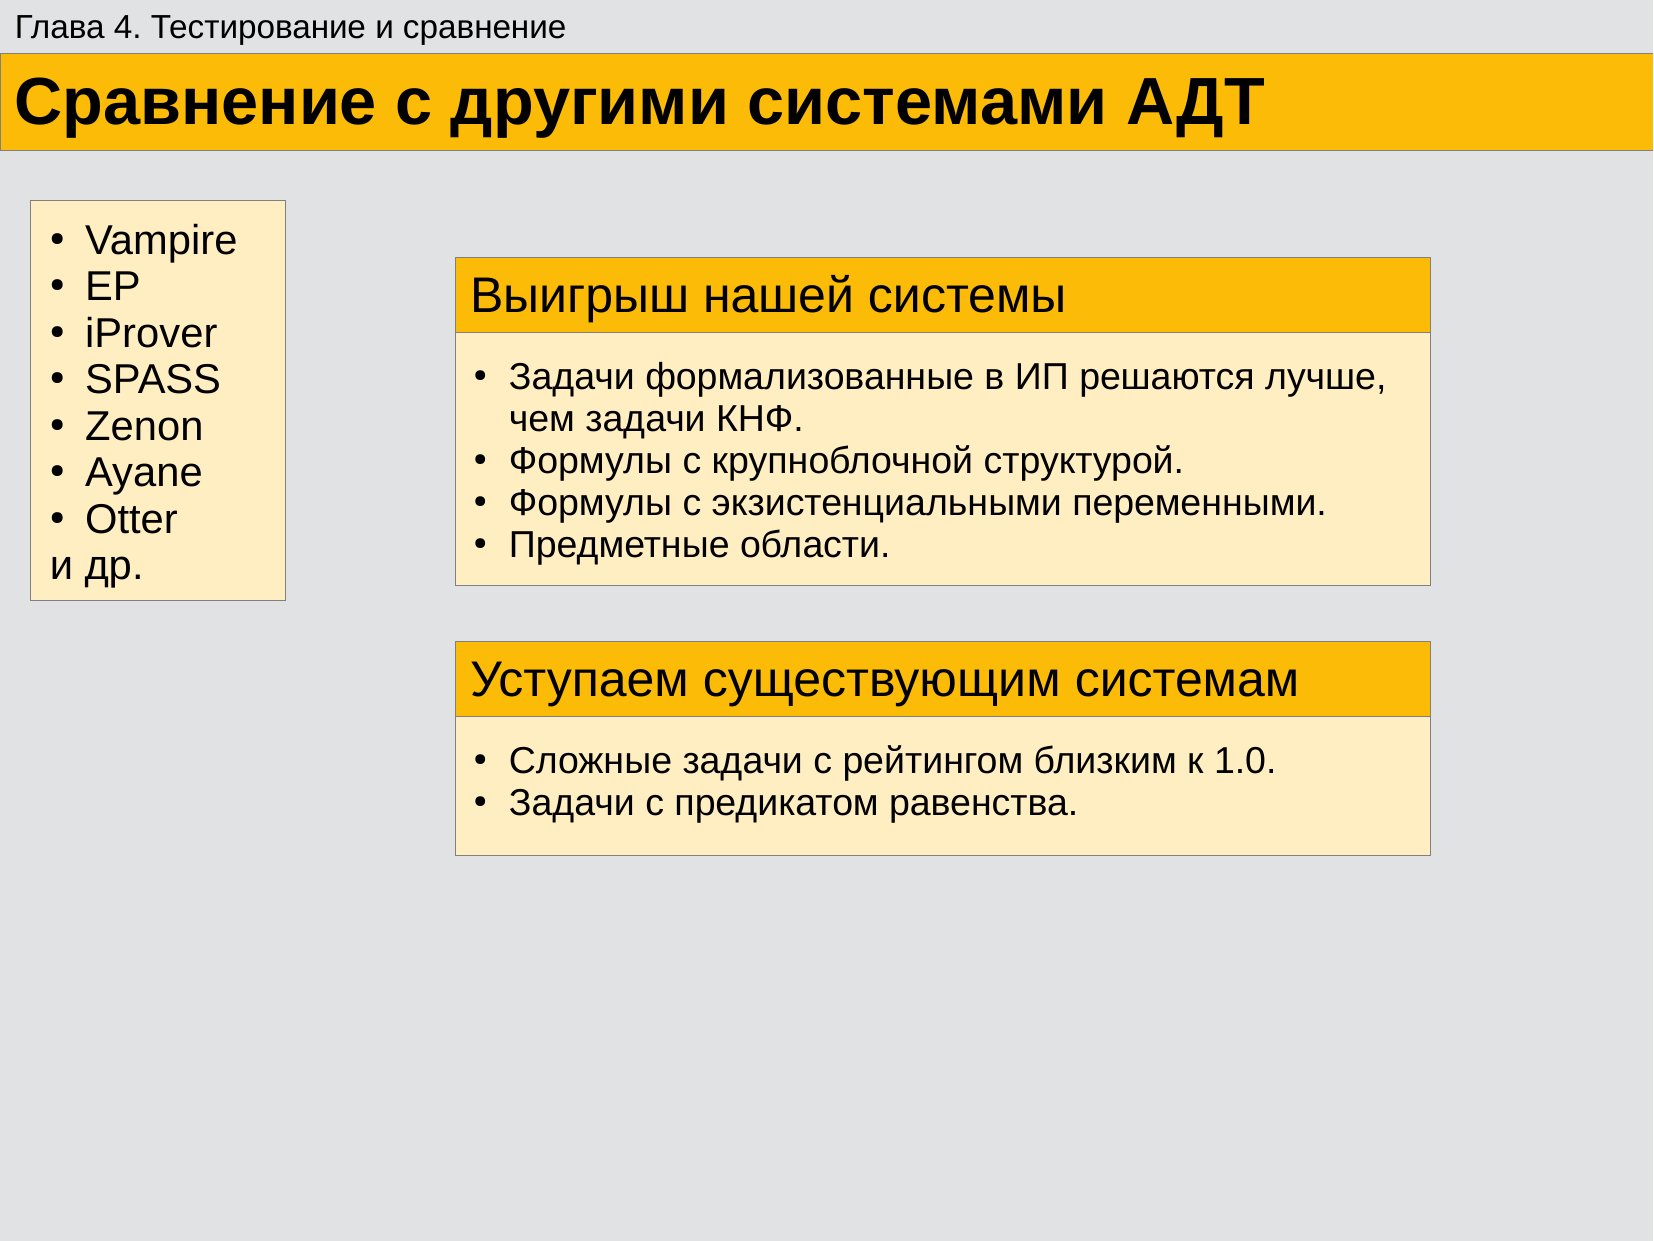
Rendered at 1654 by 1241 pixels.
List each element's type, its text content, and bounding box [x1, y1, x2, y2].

text_box Сравнение с другими системами АДТ [0, 53, 1653, 151]
text_box Глава 4. Тестирование и сравнение [0, 1, 488, 58]
text_box [455, 717, 1431, 856]
text_box Уступаем существующим системам [455, 641, 1431, 717]
text_box [455, 333, 1431, 586]
text_box [30, 200, 286, 601]
text_box Выигрыш нашей системы [455, 257, 1431, 333]
text_box Задачи формализованные в ИП решаются лучше, чем задачи КНФ. Формулы с крупноблочной структурой. Формулы с экзистенциальными переменными. Предметные области. [458, 348, 1456, 691]
text_box Vampire EP iProver SPASS Zenon Ayane Otter и др. [35, 209, 271, 643]
text_box Сложные задачи с рейтингом близким к 1.0. Задачи с предикатом равенства. [458, 732, 1456, 934]
